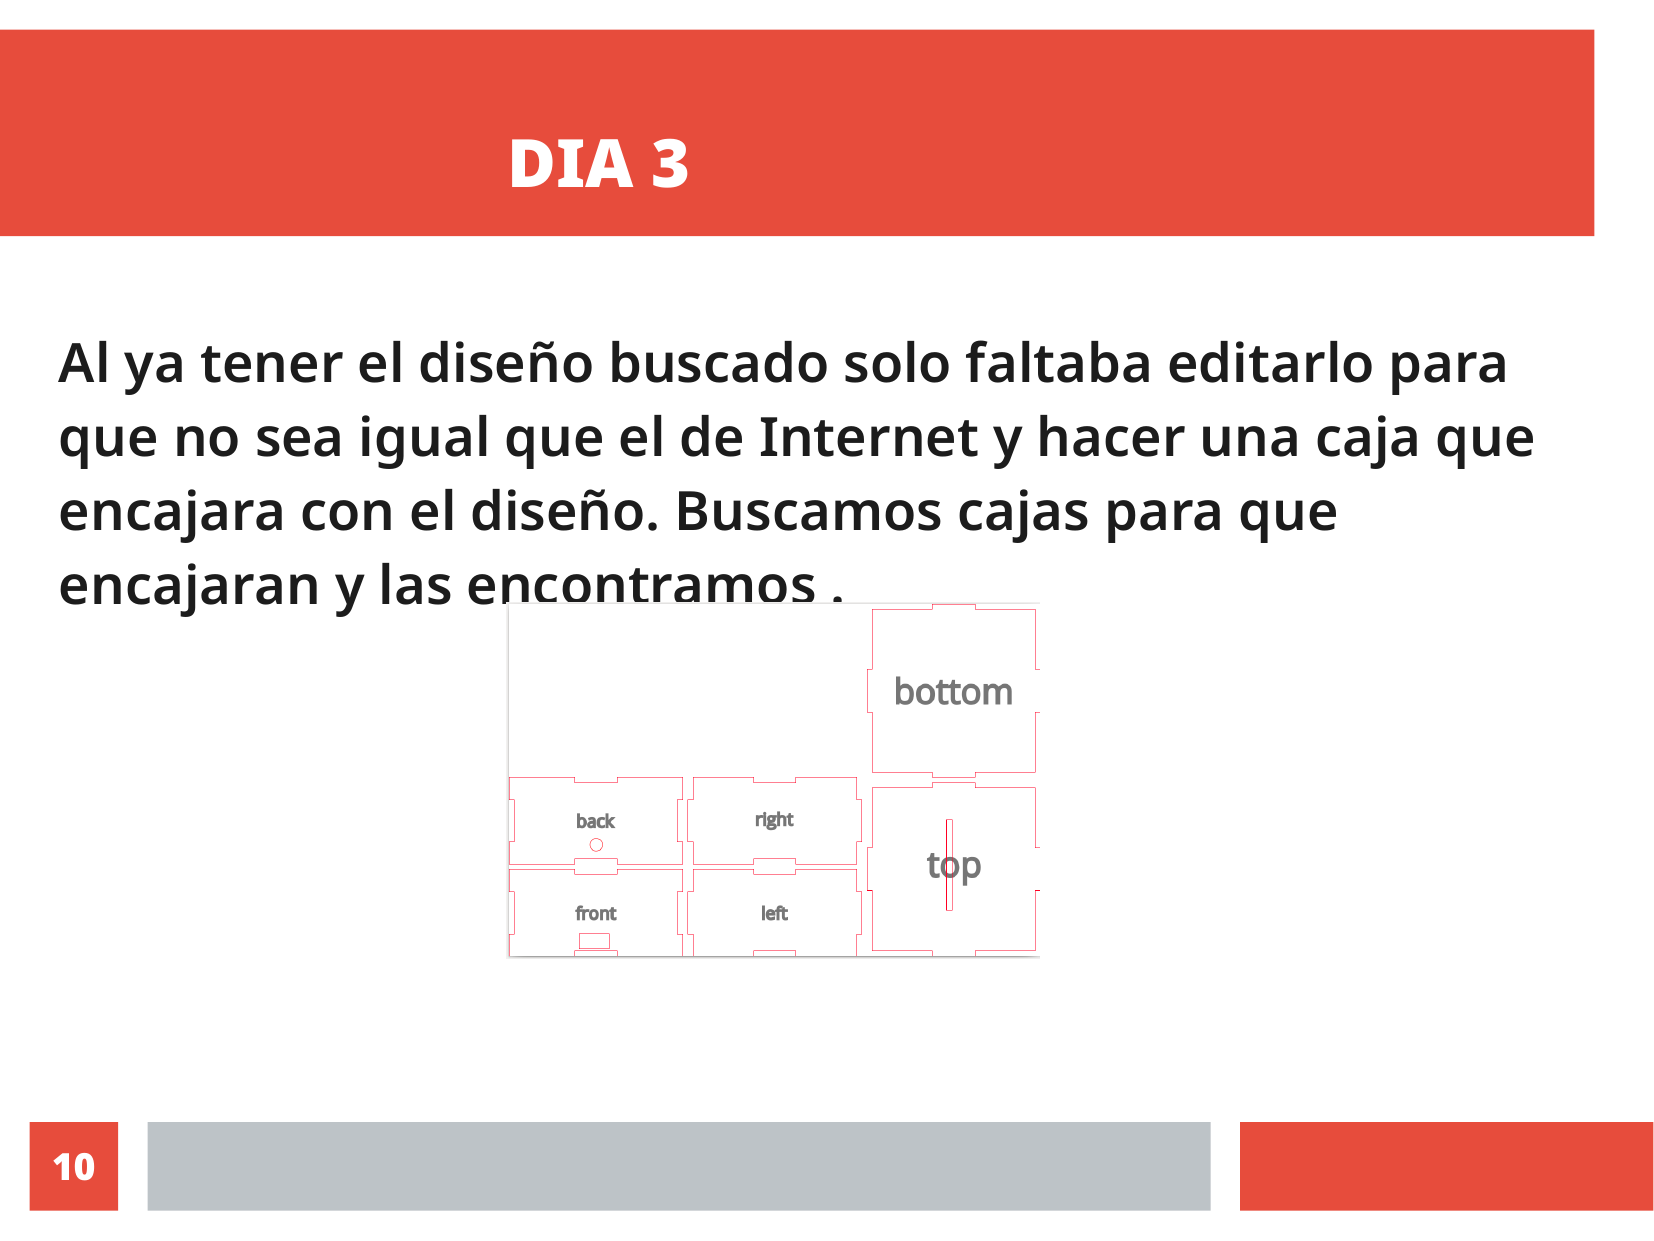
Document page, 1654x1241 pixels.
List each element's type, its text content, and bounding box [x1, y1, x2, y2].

picture [506, 602, 1040, 959]
title DIA 3 [59, 59, 1595, 207]
list Al ya tener el diseño buscado solo faltaba editarlo para que no sea igual que el de Internet y hacer una caja que encajara con el diseño. Buscamos cajas para que encajaran y las encontramos . [59, 324, 1565, 1093]
